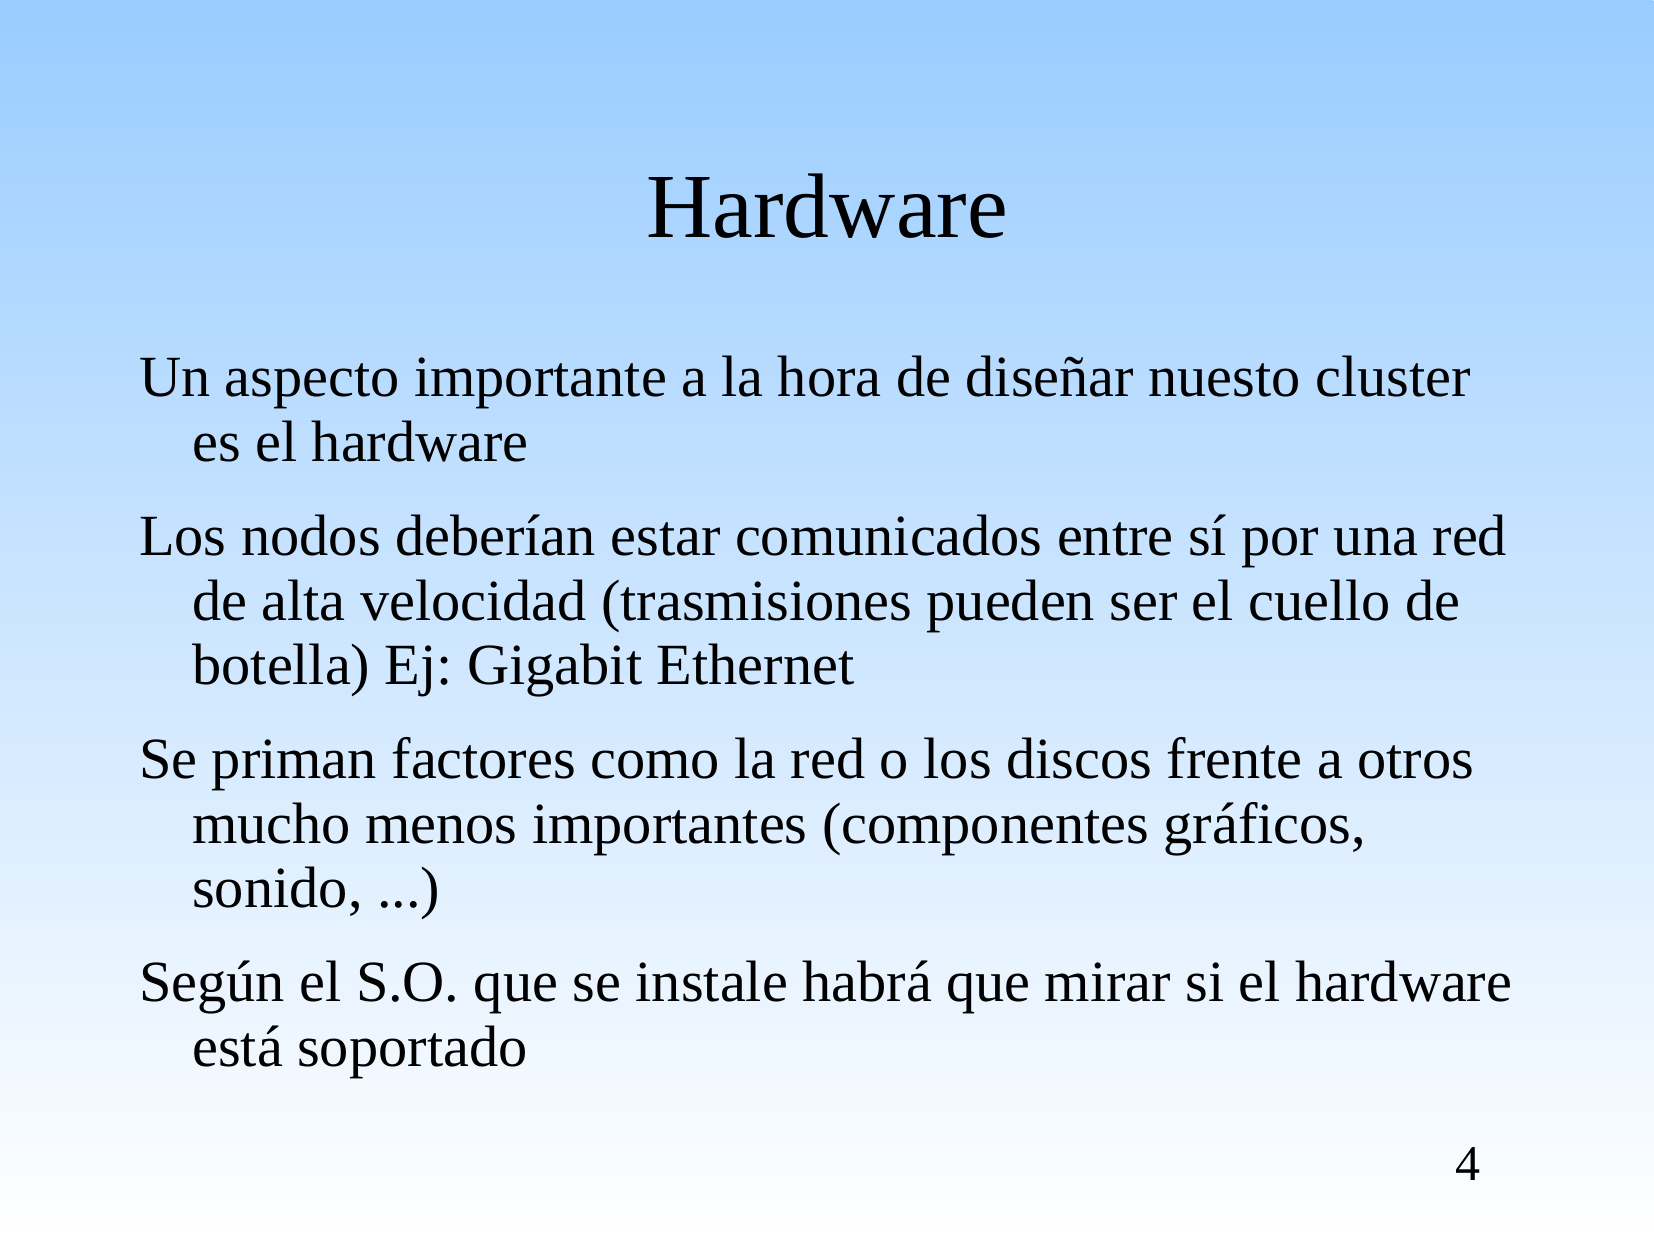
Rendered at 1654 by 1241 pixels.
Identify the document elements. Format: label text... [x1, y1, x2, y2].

text_box <número> [1455, 1135, 1654, 1206]
title Hardware [121, 102, 1534, 311]
list Un aspecto importante a la hora de diseñar nuesto cluster es el hardware Los nodos deberían estar comunicados entre sí por una red de alta velocidad (trasmisiones pueden ser el cuello de botella) Ej: Gigabit Ethernet Se priman factores como la red o los discos frente a otros mucho menos importantes (componentes gráficos, sonido, ...) Según el S.O. que se instale habrá que mirar si el hardware está soportado [121, 344, 1534, 1239]
